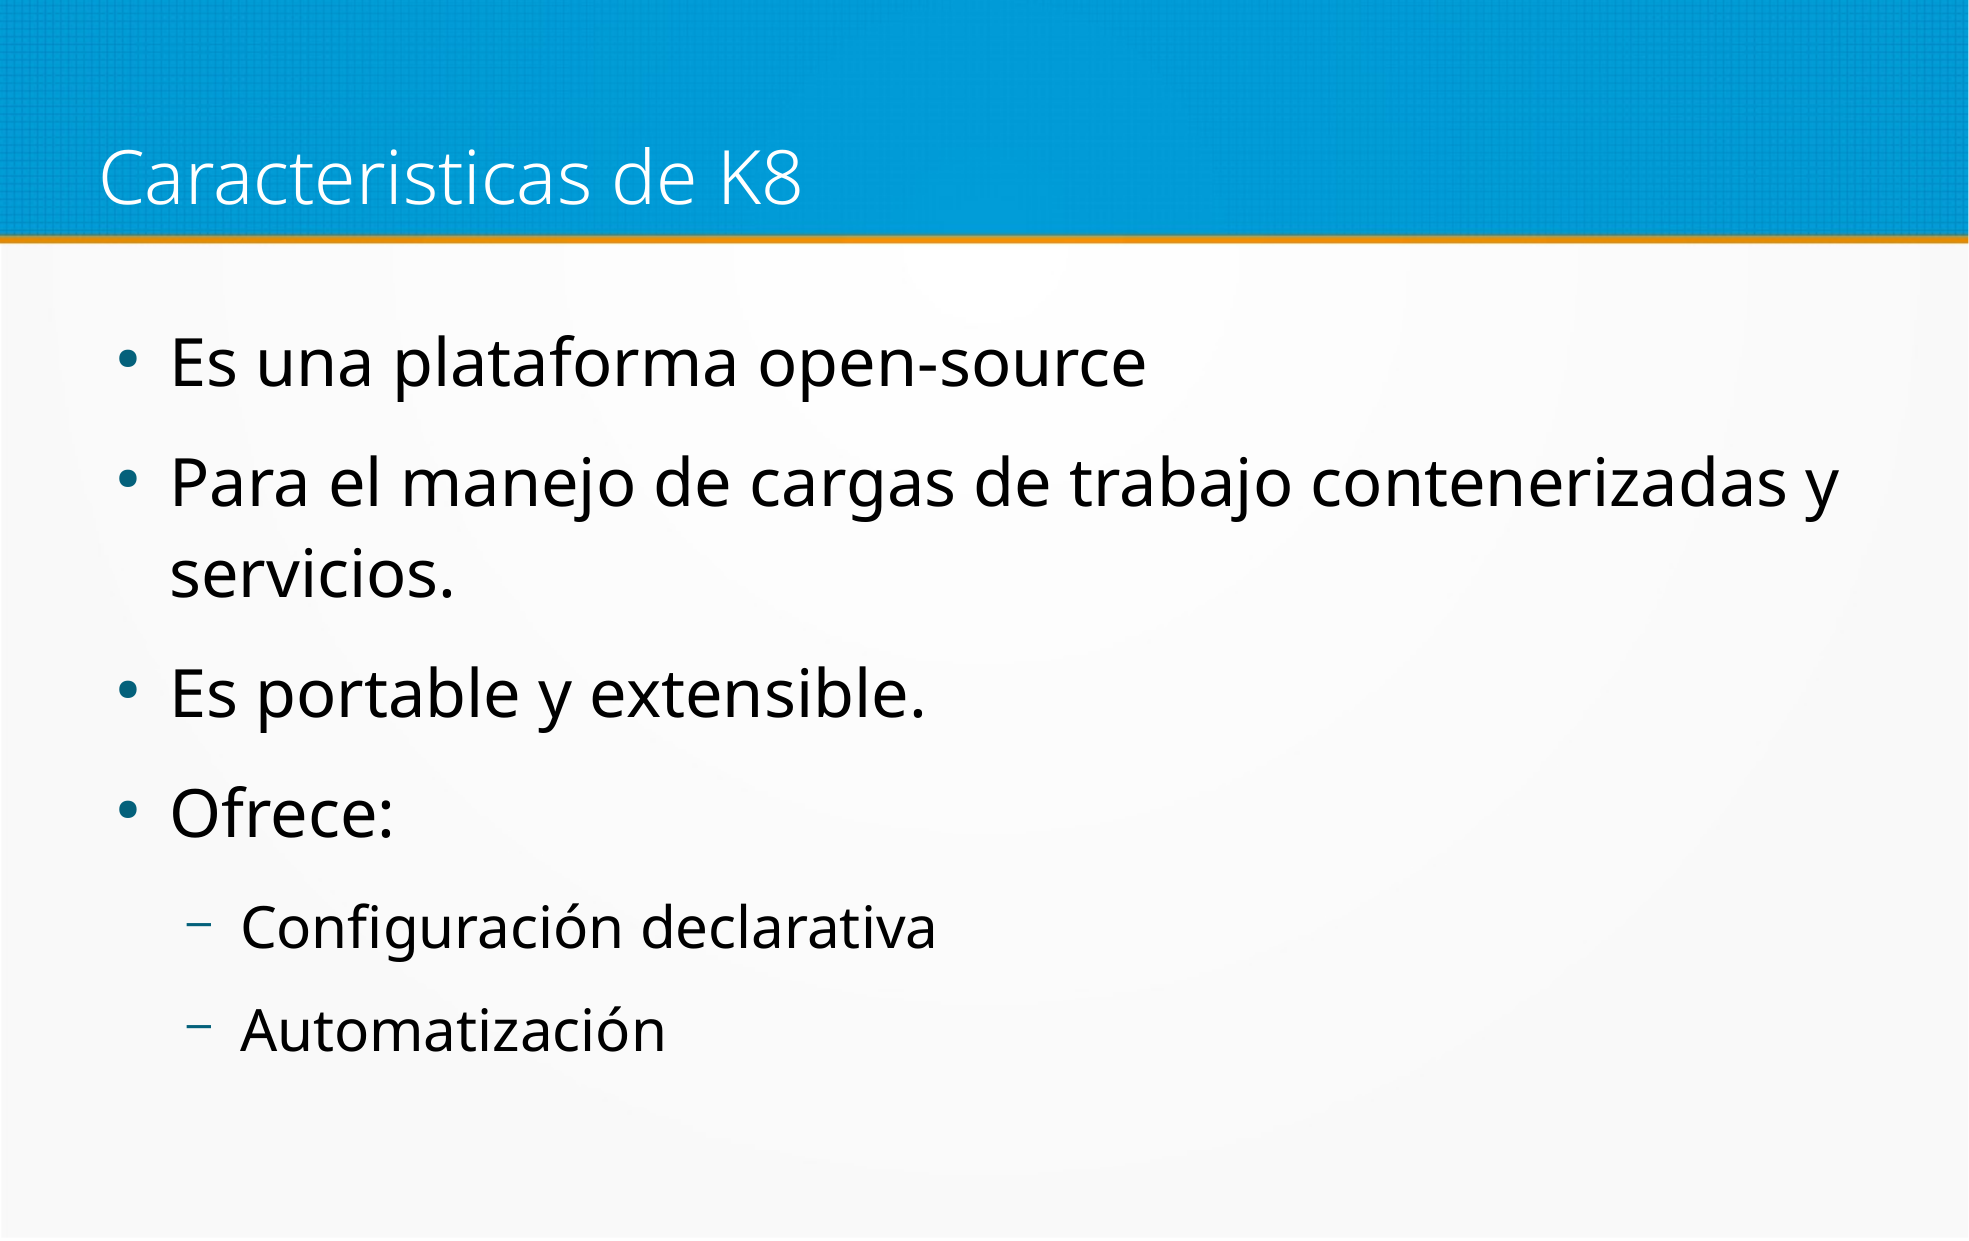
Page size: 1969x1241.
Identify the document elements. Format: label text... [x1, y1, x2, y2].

list Es una plataforma open-source Para el manejo de cargas de trabajo contenerizadas y servicios. Es portable y extensible. Ofrece: Configuración declarativa Automatización [98, 315, 1861, 1081]
picture [0, 233, 1969, 1241]
title Caracteristicas de K8 [98, 19, 1870, 227]
